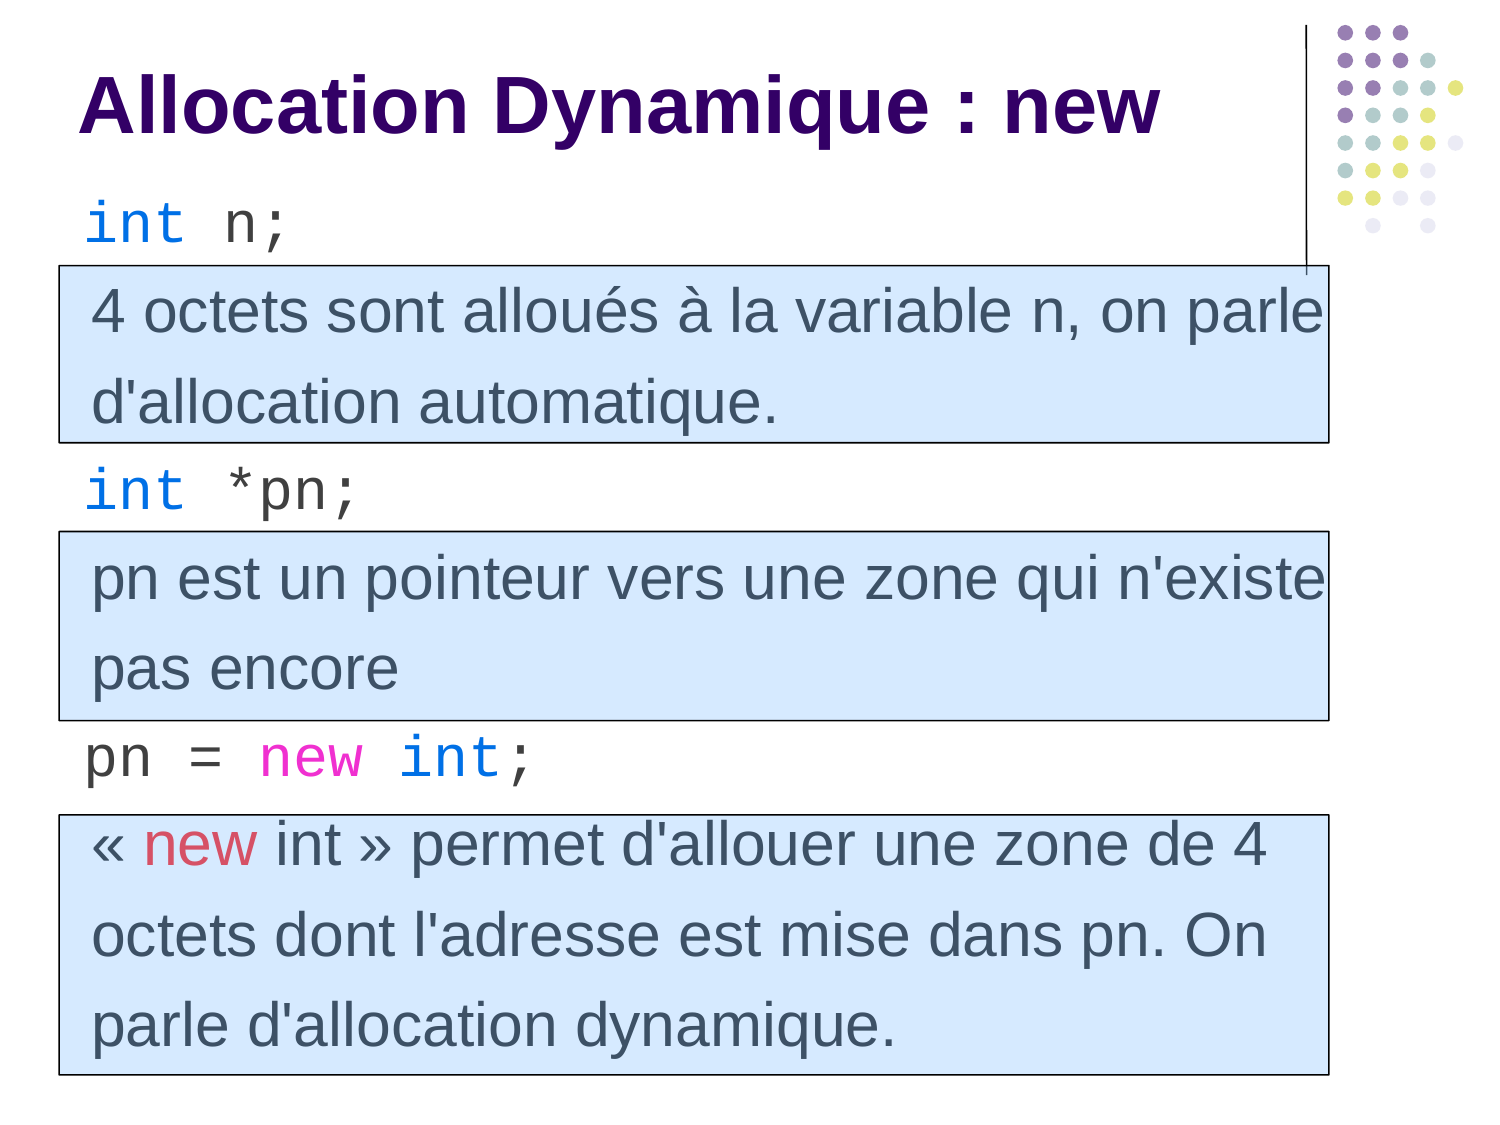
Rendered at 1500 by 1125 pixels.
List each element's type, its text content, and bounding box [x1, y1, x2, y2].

text_box [59, 814, 1329, 1075]
text_box [59, 531, 1329, 721]
text_box [59, 265, 1329, 443]
title Allocation Dynamique : new [62, 0, 1300, 158]
list int n; 4 octets sont alloués à la variable n, on parle d'allocation automatique. int *pn; pn est un pointeur vers une zone qui n'existe pas encore pn = new int; « new int » permet d'allouer une zone de 4 octets dont l'adresse est mise dans pn. On parle d'allocation dynamique. [68, 177, 1418, 1093]
